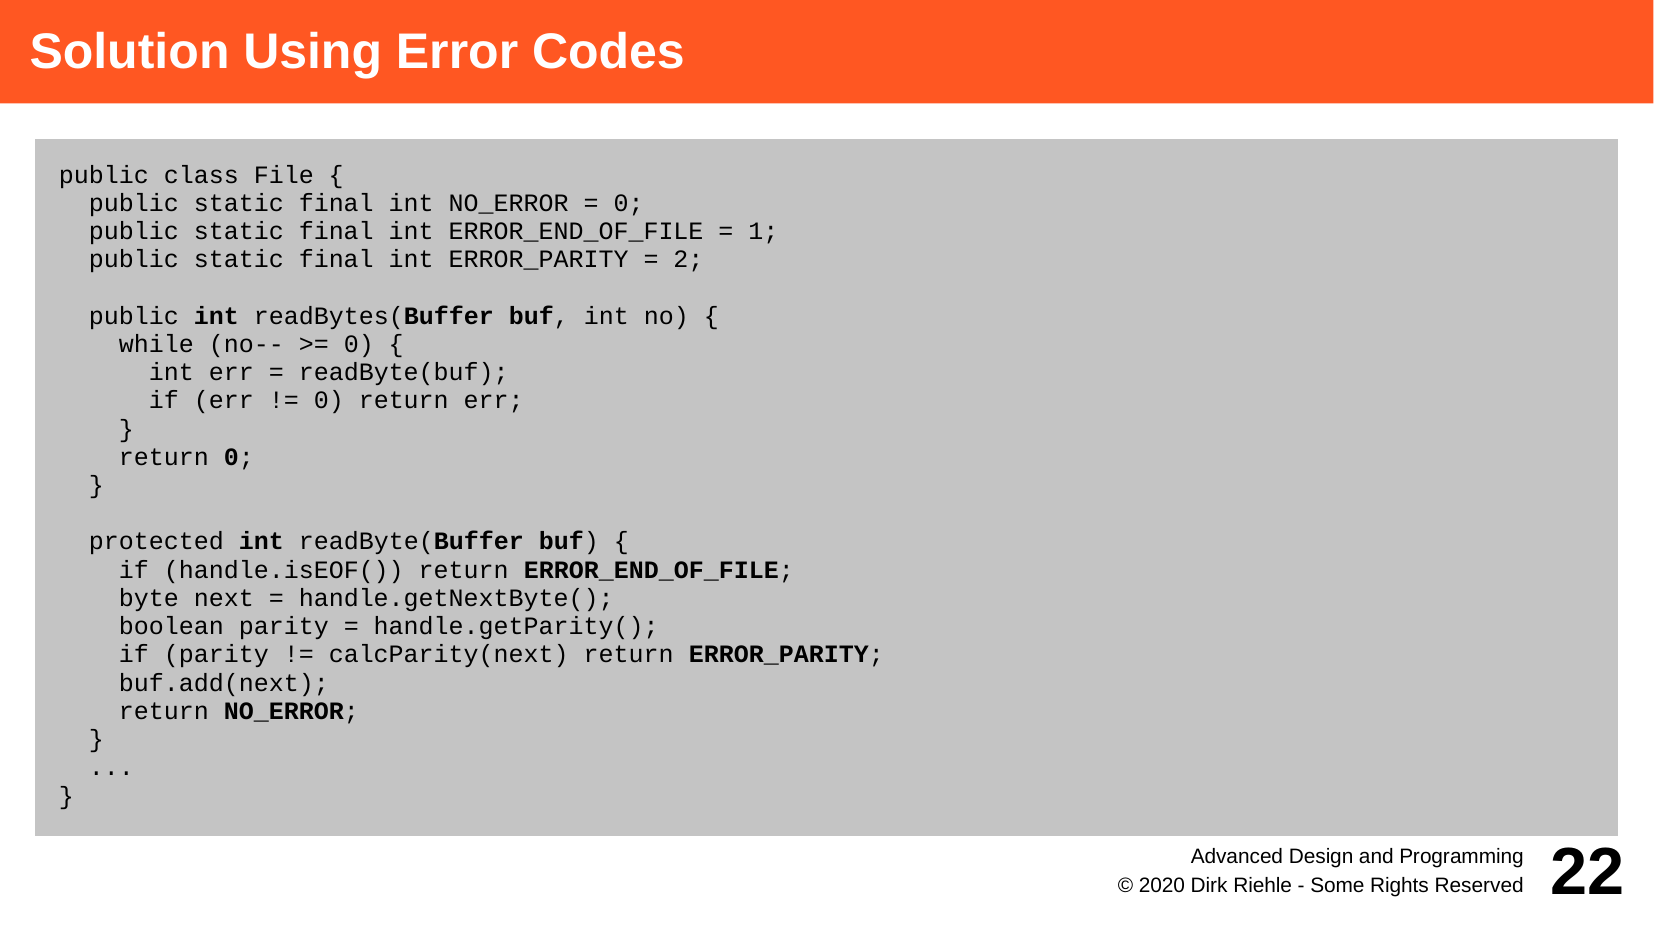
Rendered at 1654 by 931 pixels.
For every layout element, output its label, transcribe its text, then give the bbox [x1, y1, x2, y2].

list public class File { public static final int NO_ERROR = 0; public static final int ERROR_END_OF_FILE = 1; public static final int ERROR_PARITY = 2; public int readBytes(Buffer buf, int no) { while (no-- >= 0) { int err = readByte(buf); if (err != 0) return err; } return 0; } protected int readByte(Buffer buf) { if (handle.isEOF()) return ERROR_END_OF_FILE; byte next = handle.getNextByte(); boolean parity = handle.getParity(); if (parity != calcParity(next) return ERROR_PARITY; buf.add(next); return NO_ERROR; } ... } [29, 132, 1625, 842]
title Solution Using Error Codes [0, 0, 1654, 104]
